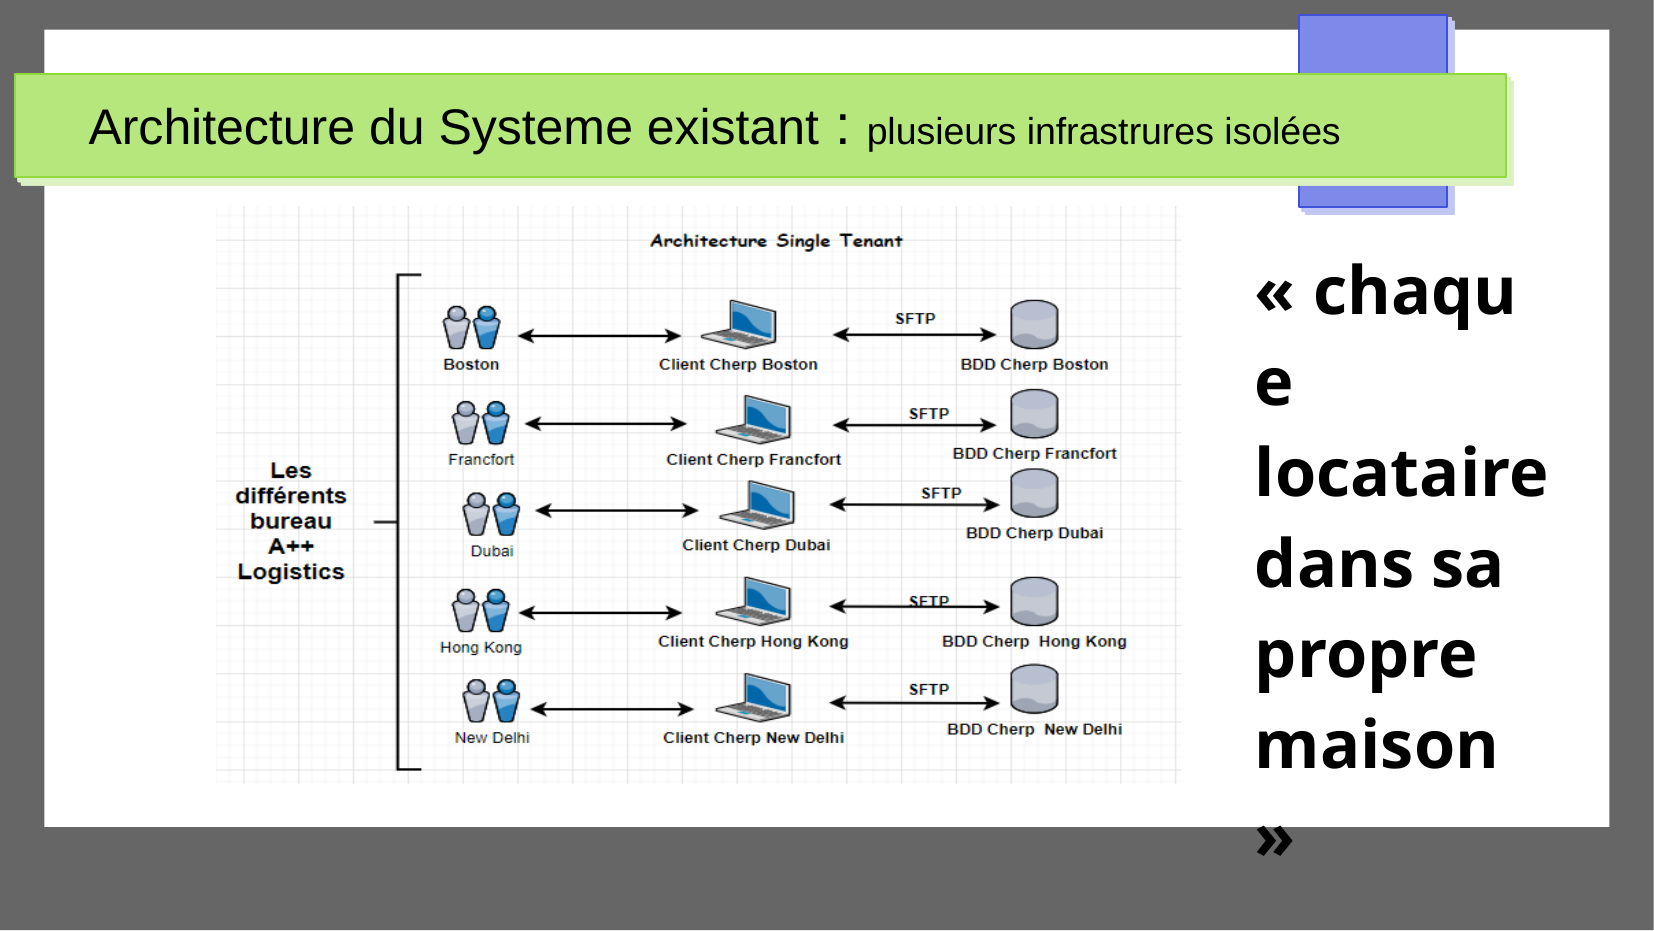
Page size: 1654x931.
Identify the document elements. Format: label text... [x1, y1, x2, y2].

title Architecture du Systeme existant : plusieurs infrastrures isolées [88, 73, 1506, 178]
text_box « chaque locataire dans sa propre maison » [1240, 236, 1565, 680]
picture [216, 206, 1182, 784]
